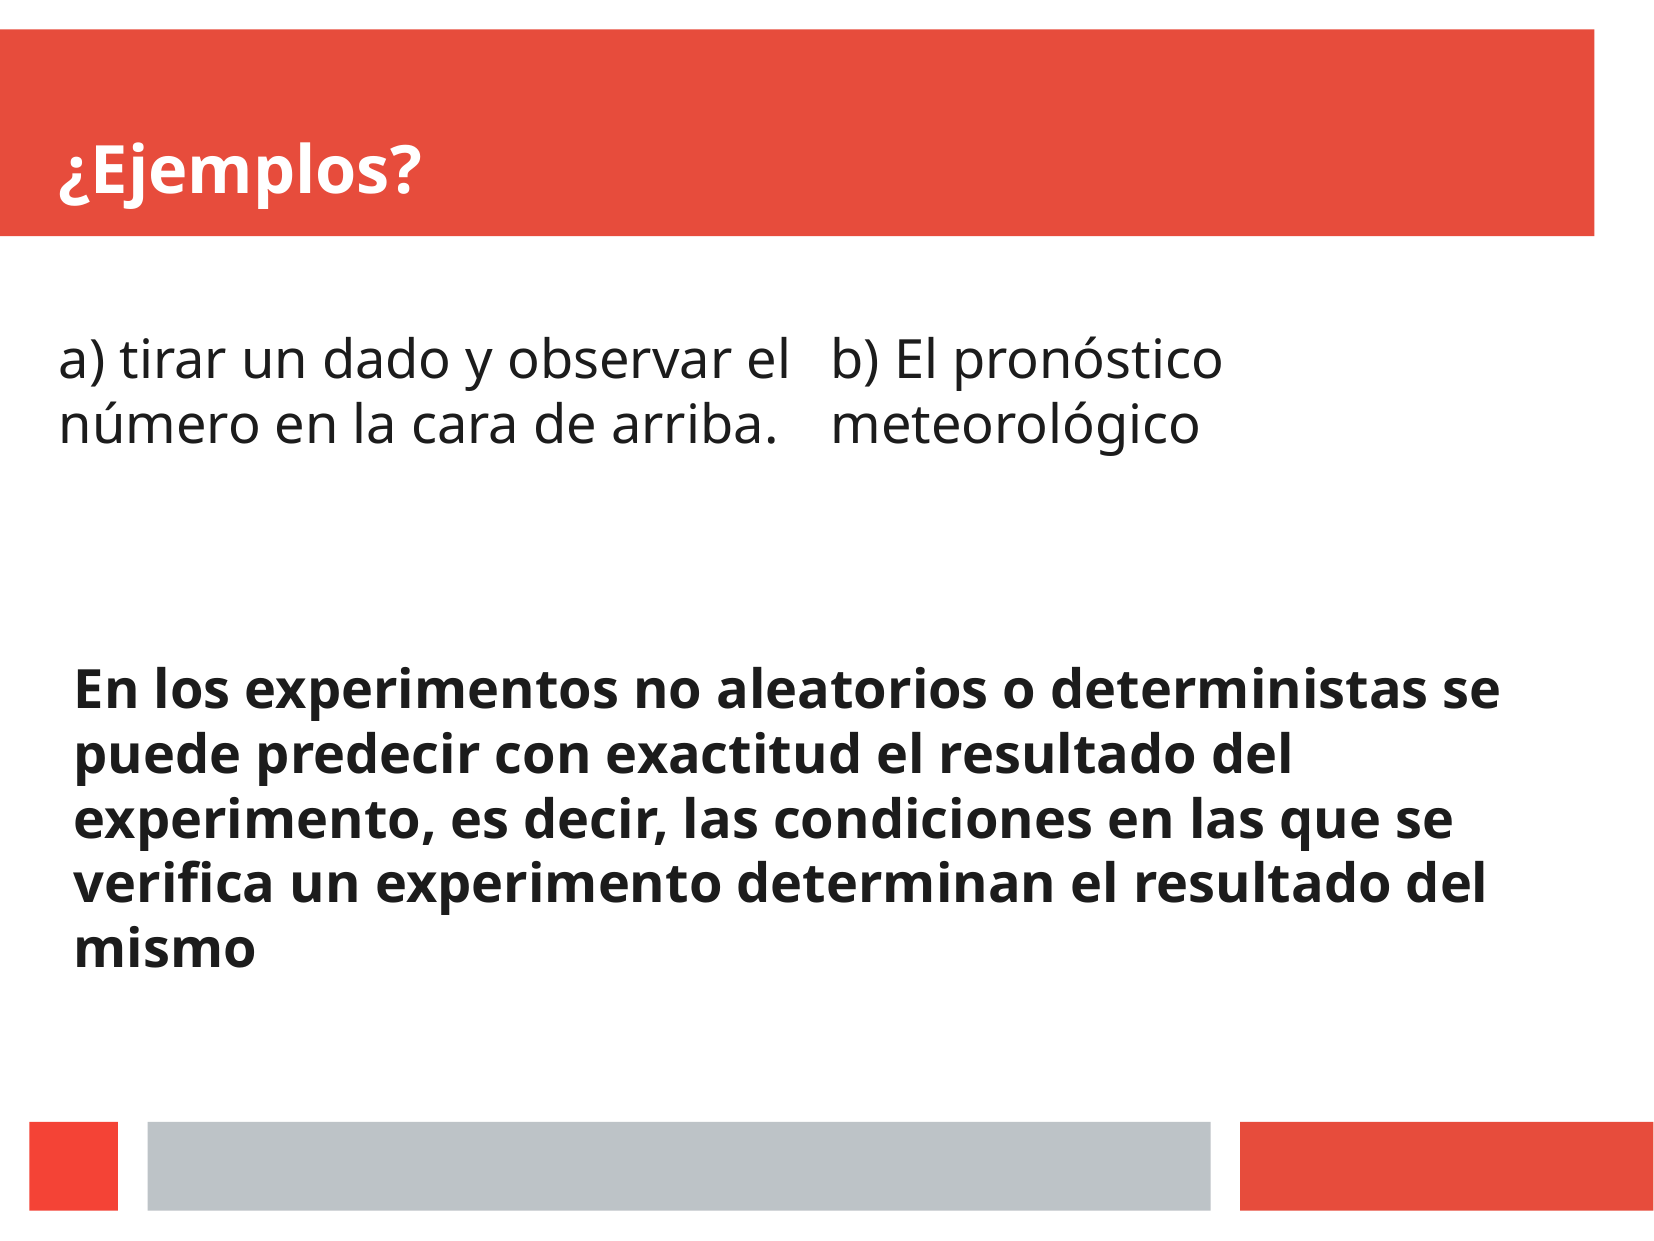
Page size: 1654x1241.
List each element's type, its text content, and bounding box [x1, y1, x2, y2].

text_box a) tirar un dado y observar el número en la cara de arriba. [59, 324, 794, 473]
text_box ¿Ejemplos? [58, 58, 1595, 207]
text_box ¿Ejemplos? [268, 164, 282, 186]
text_box b) El pronóstico meteorológico [830, 324, 1566, 653]
text_box En los experimentos no aleatorios o deterministas se puede predecir con exactitud el resultado del experimento, es decir, las condiciones en las que se verifica un experimento determinan el resultado del mismo [73, 653, 1580, 1021]
